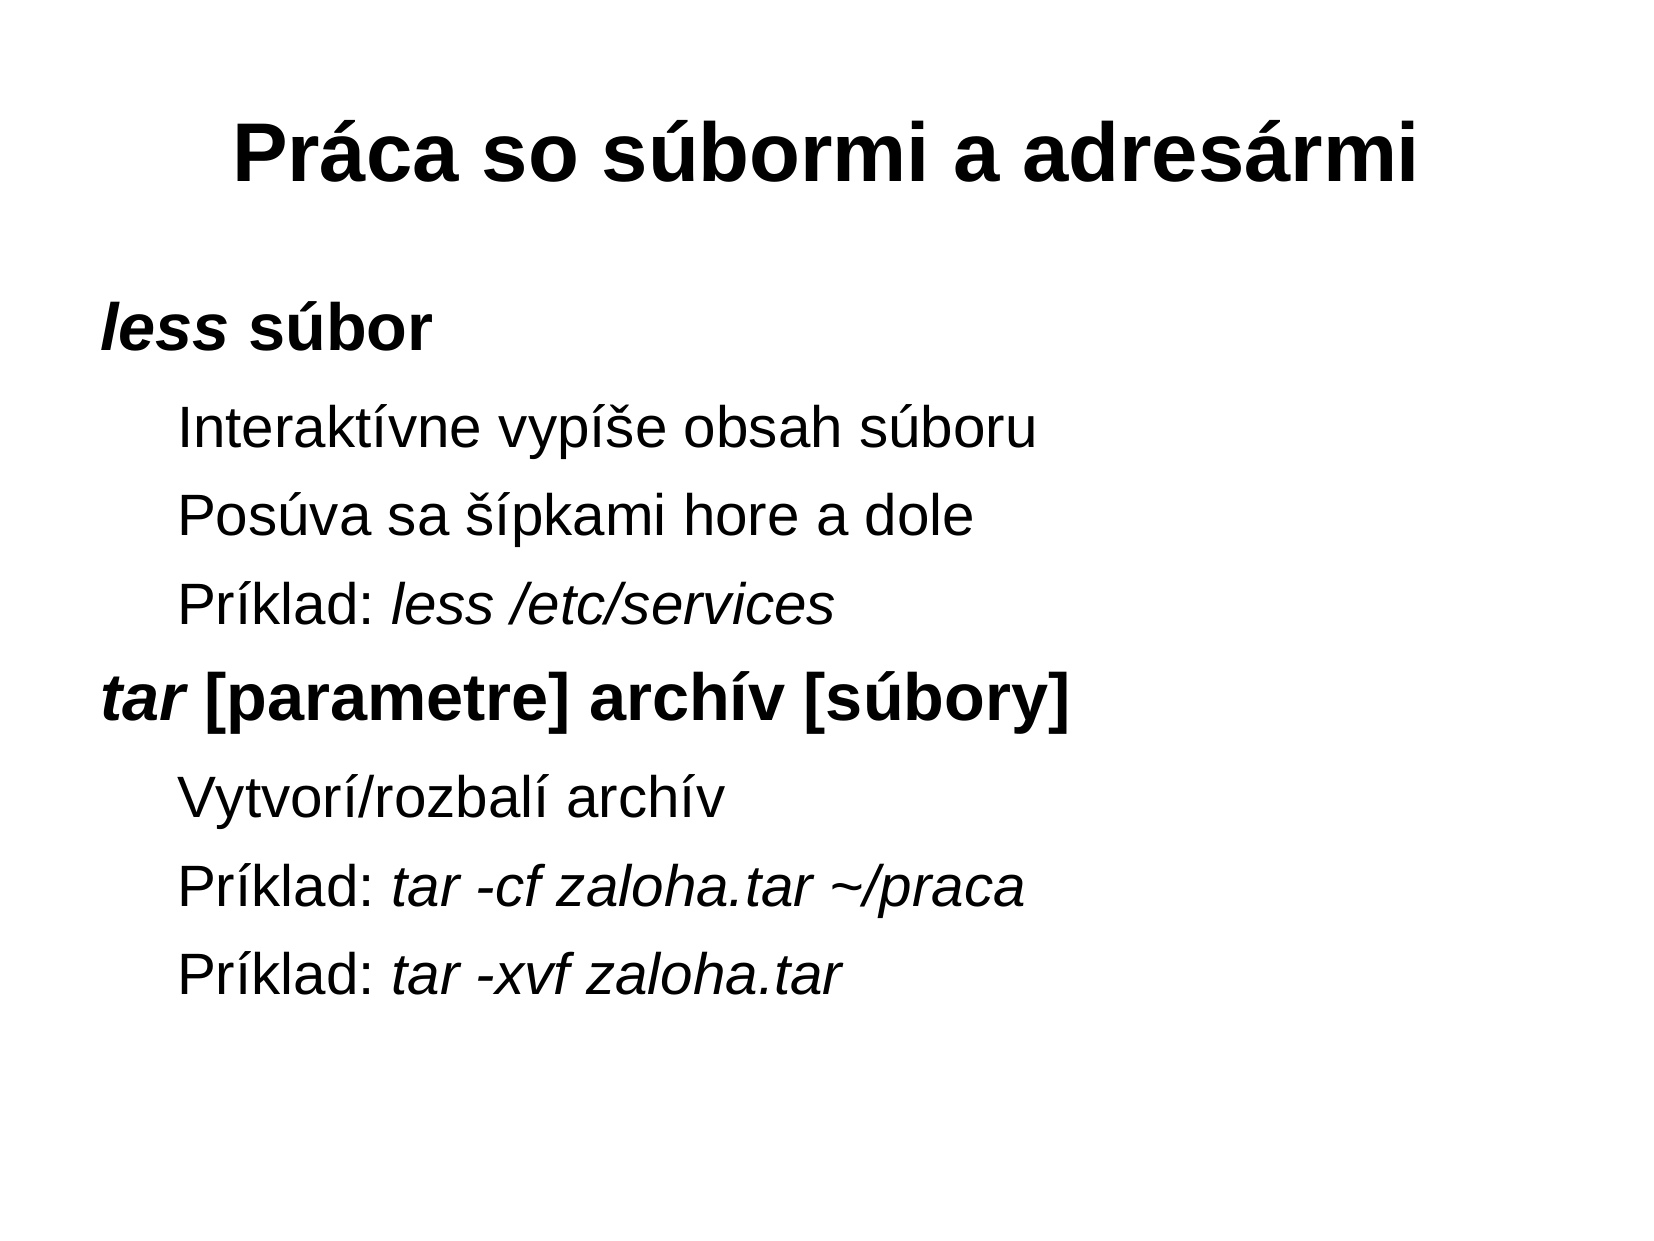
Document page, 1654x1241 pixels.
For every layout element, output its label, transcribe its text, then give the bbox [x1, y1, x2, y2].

list less súbor Interaktívne vypíše obsah súboru Posúva sa šípkami hore a dole Príklad: less /etc/services tar [parametre] archív [súbory] Vytvorí/rozbalí archív Príklad: tar -cf zaloha.tar ~/praca Príklad: tar -xvf zaloha.tar [82, 290, 1571, 1123]
title Práca so súbormi a adresármi [82, 49, 1571, 257]
